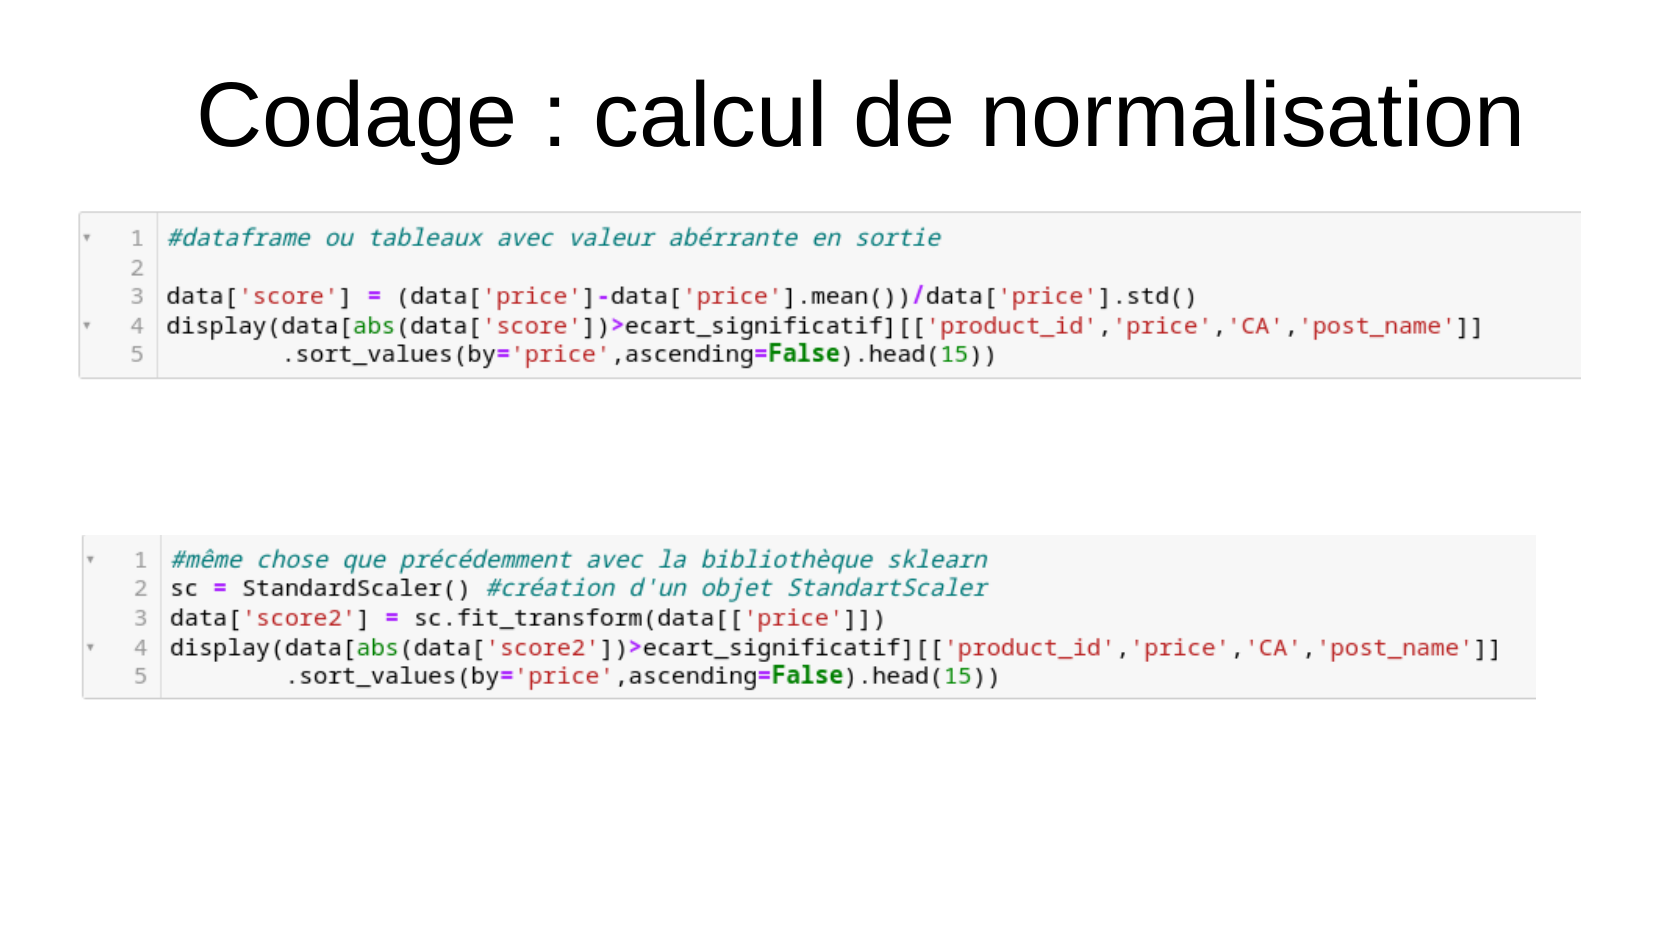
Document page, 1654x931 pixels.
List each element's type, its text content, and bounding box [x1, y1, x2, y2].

picture [76, 535, 1536, 709]
picture [74, 210, 1581, 384]
title Codage : calcul de normalisation [82, 37, 1571, 193]
